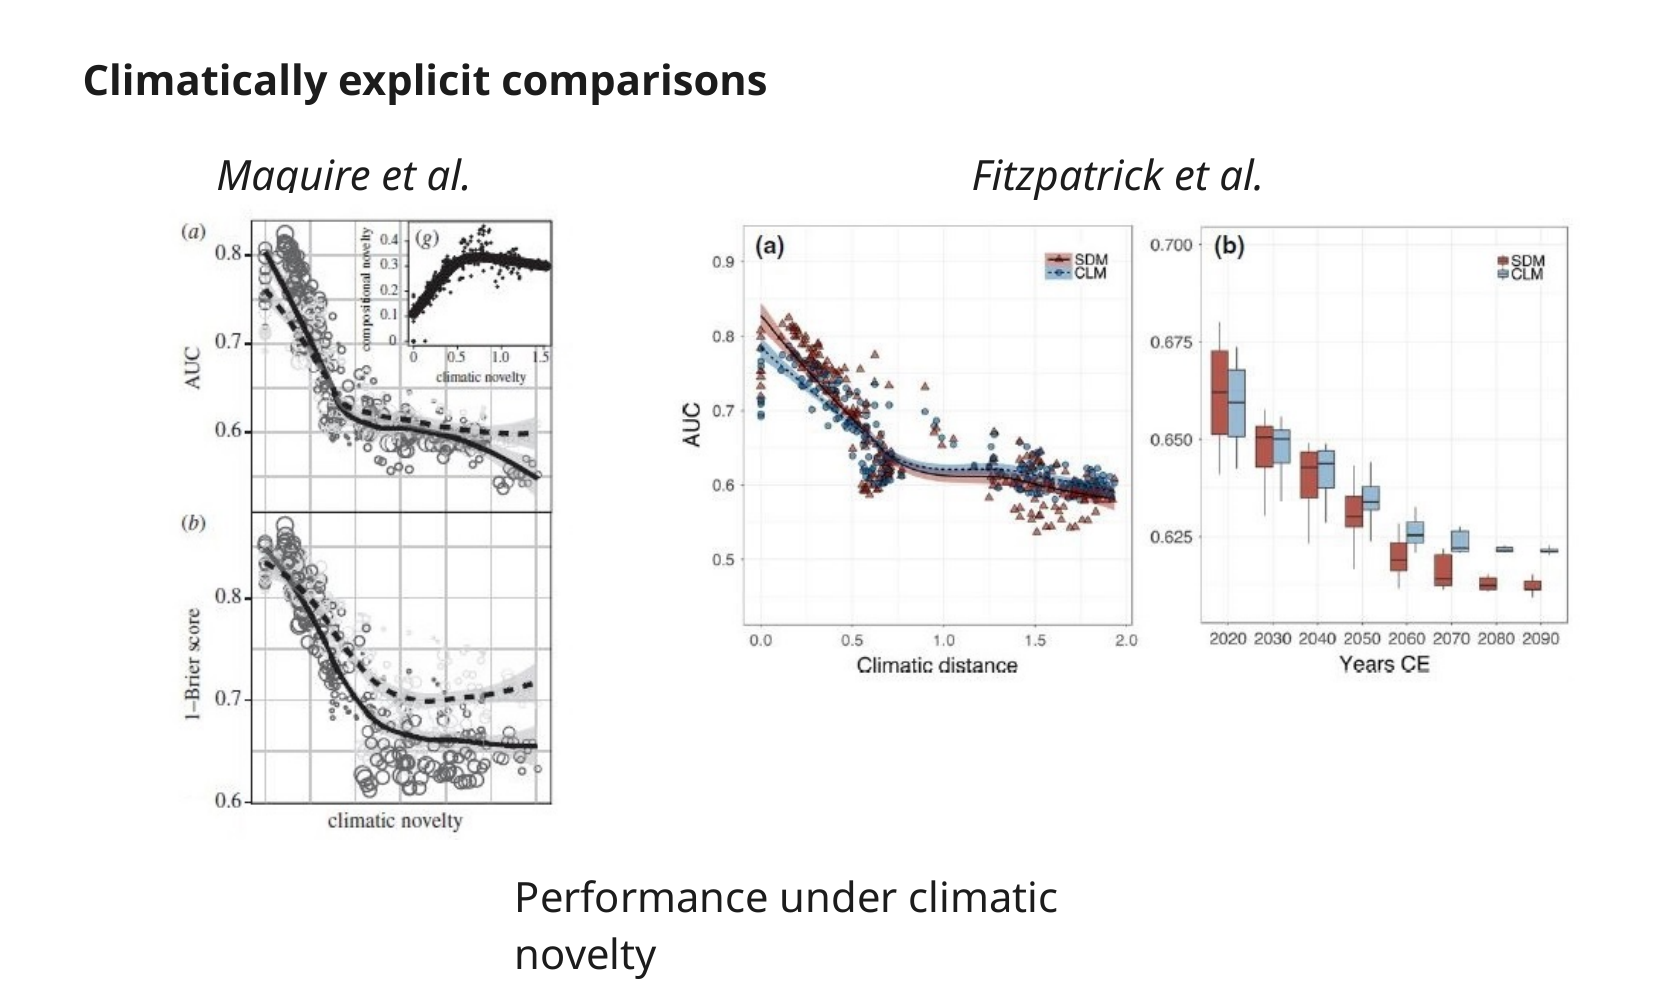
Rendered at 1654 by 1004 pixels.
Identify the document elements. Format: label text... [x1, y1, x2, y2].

text_box Maguire et al. (2016) [216, 145, 567, 193]
picture [663, 207, 1594, 697]
text_box Fitzpatrick et al. (2018) [971, 145, 1371, 207]
text_box Climatically explicit comparisons [82, 51, 1571, 130]
text_box Performance under climatic novelty [514, 868, 1139, 948]
picture [155, 193, 573, 840]
